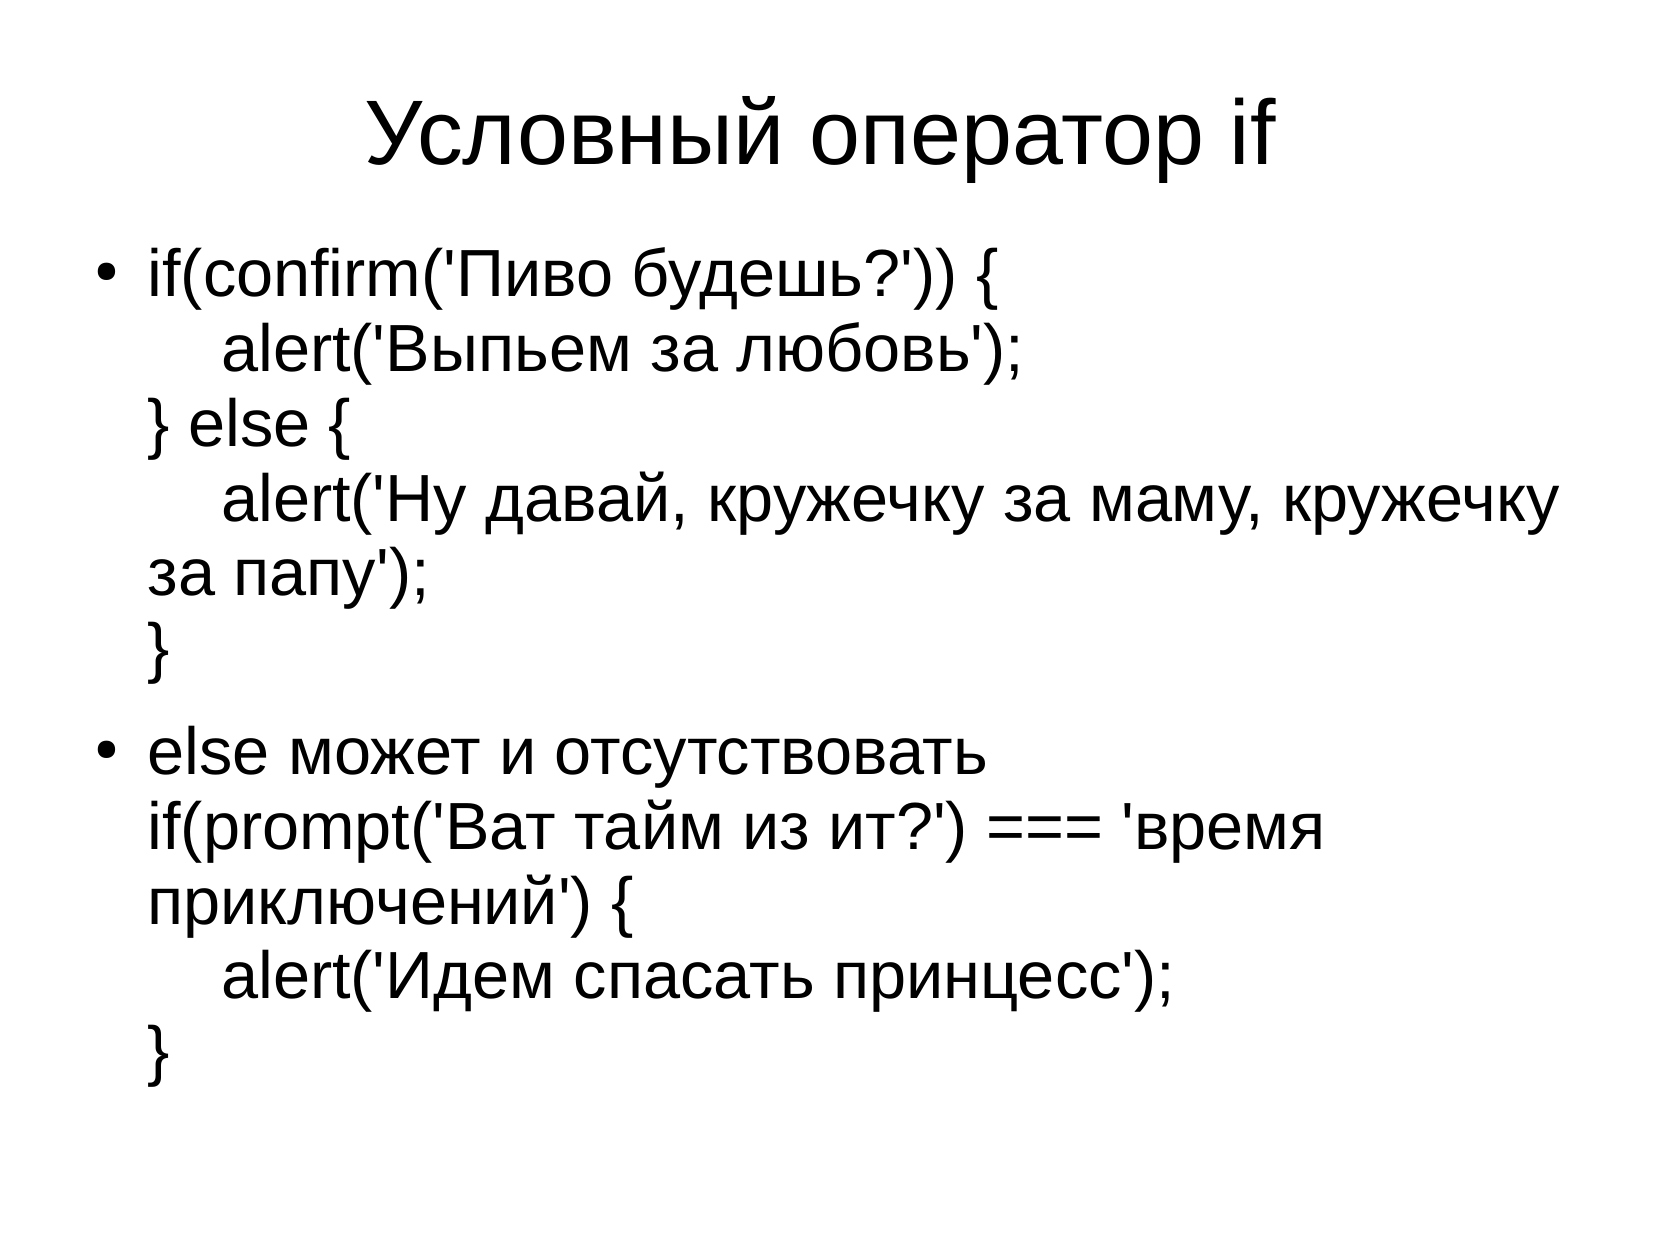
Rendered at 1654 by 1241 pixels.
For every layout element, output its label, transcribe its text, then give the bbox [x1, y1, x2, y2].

title Условный оператор if [76, 29, 1565, 236]
list if(confirm('Пиво будешь?')) { alert('Выпьем за любовь'); } else { alert('Ну давай, кружечку за маму, кружечку за папу'); } else может и отсутствовать if(prompt('Ват тайм из ит?') === 'время приключений') { alert('Идем спасать принцесс'); } [76, 236, 1565, 1089]
